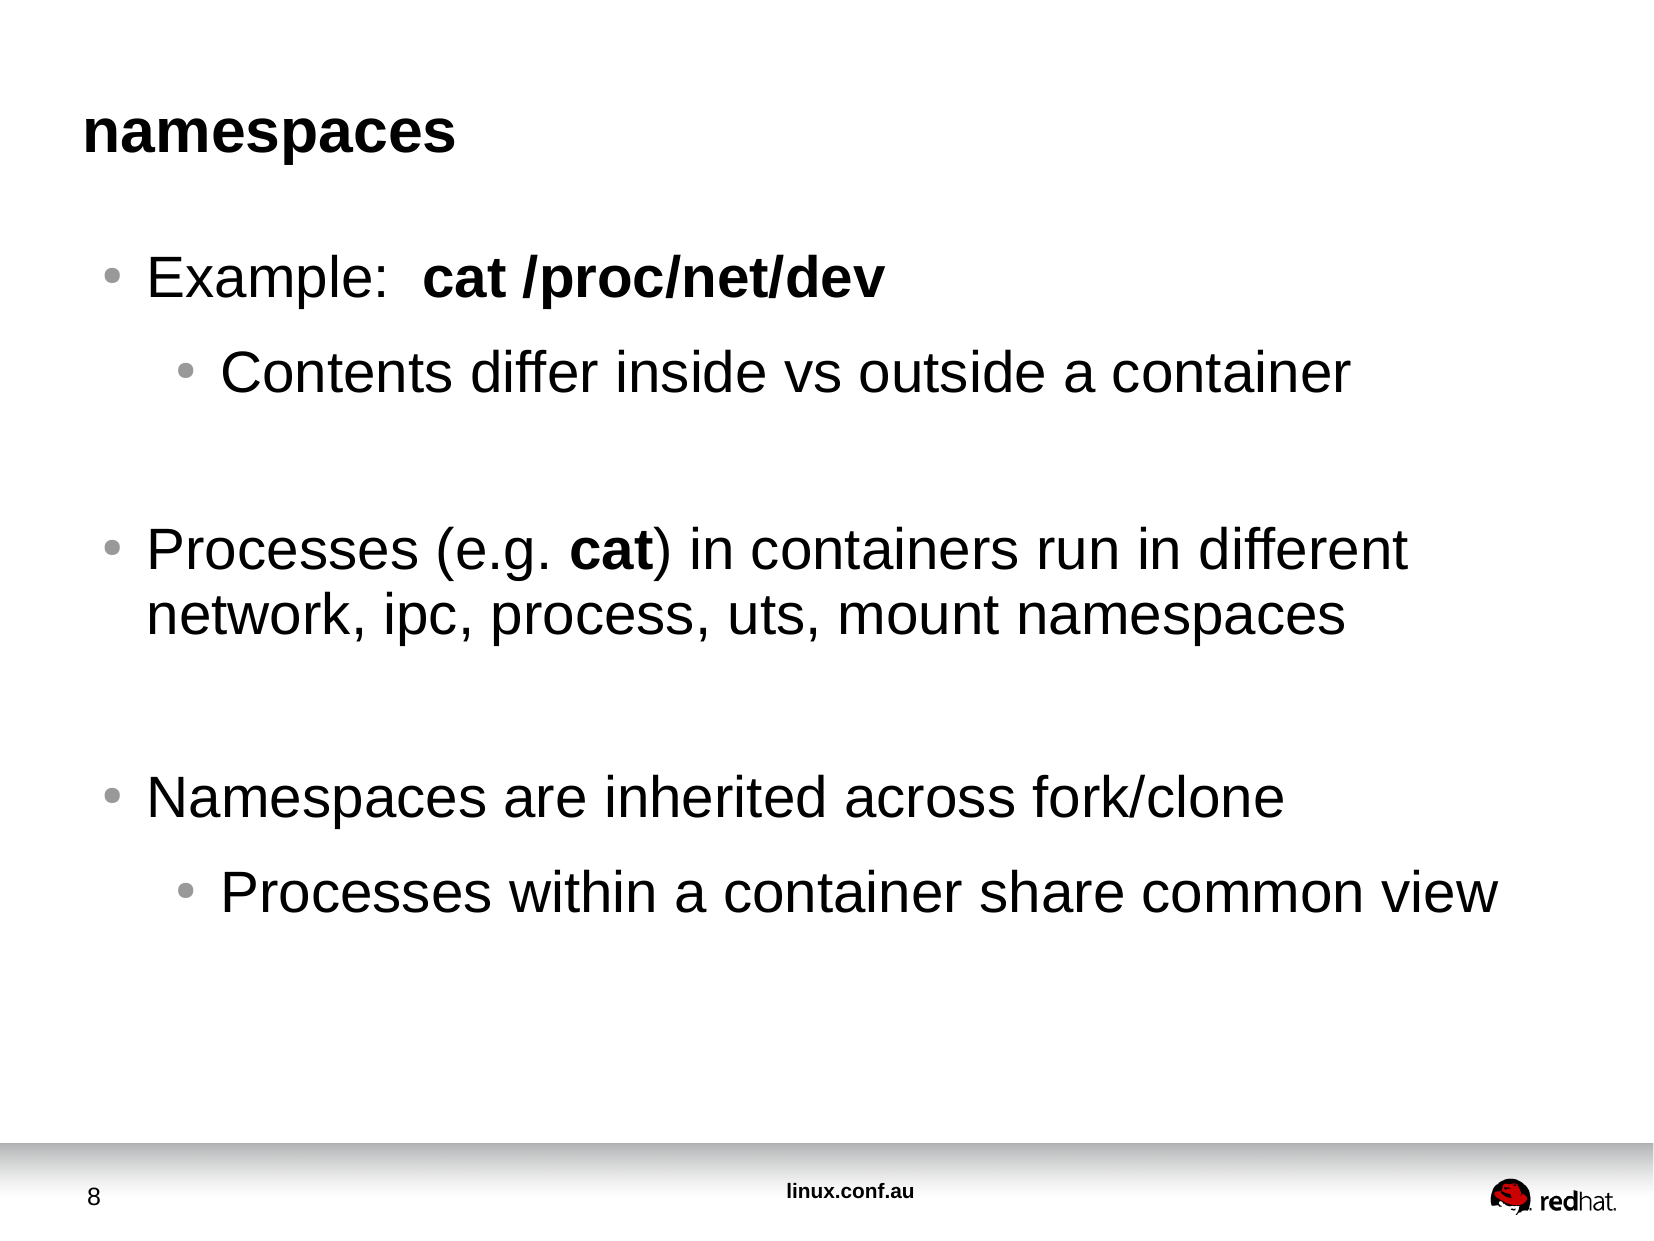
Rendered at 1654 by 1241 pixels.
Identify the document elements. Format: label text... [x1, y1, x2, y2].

list Example: cat /proc/net/dev Contents differ inside vs outside a container Processes (e.g. cat) in containers run in different network, ipc, process, uts, mount namespaces Namespaces are inherited across fork/clone Processes within a container share common view [86, 244, 1576, 1039]
title namespaces [82, 37, 1571, 226]
picture [0, 1143, 1654, 1241]
